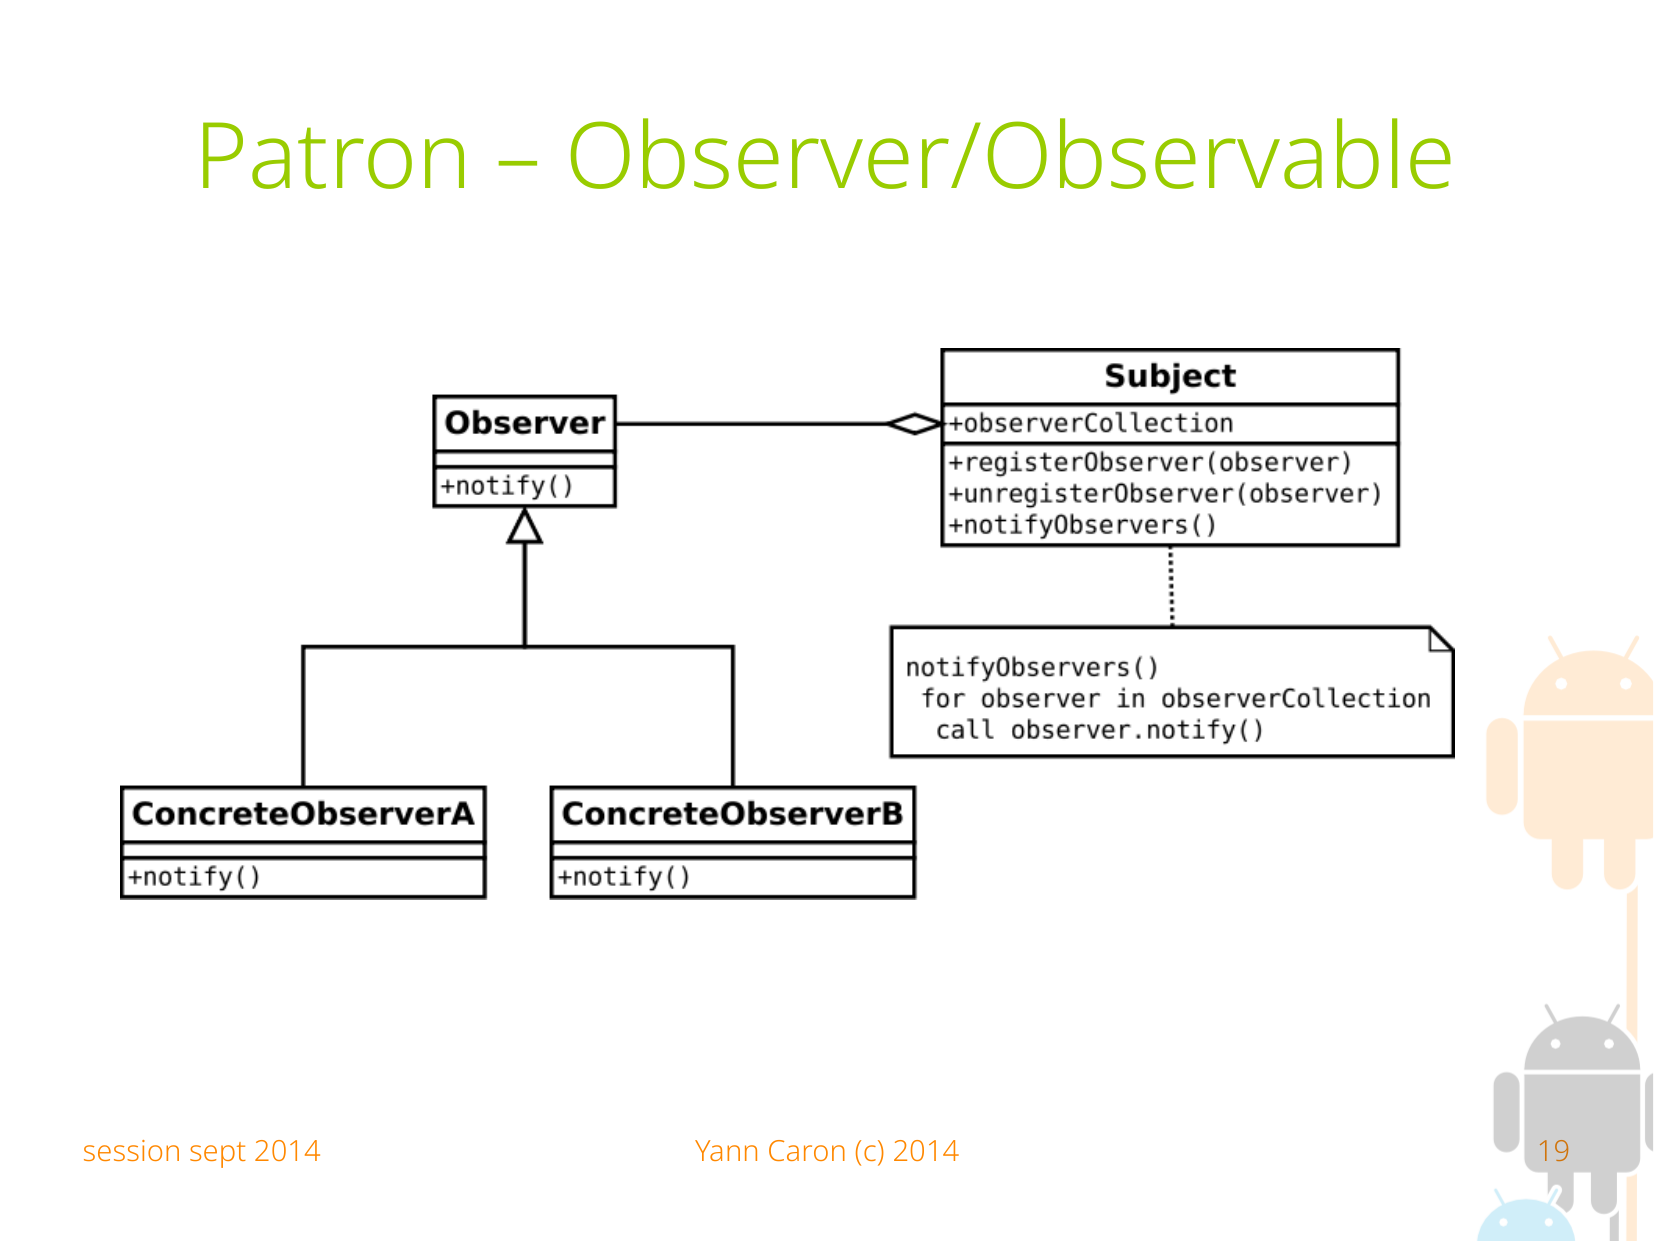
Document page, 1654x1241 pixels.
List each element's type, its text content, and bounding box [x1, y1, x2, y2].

picture [120, 348, 1654, 1241]
title Patron – Observer/Observable [82, 49, 1571, 257]
